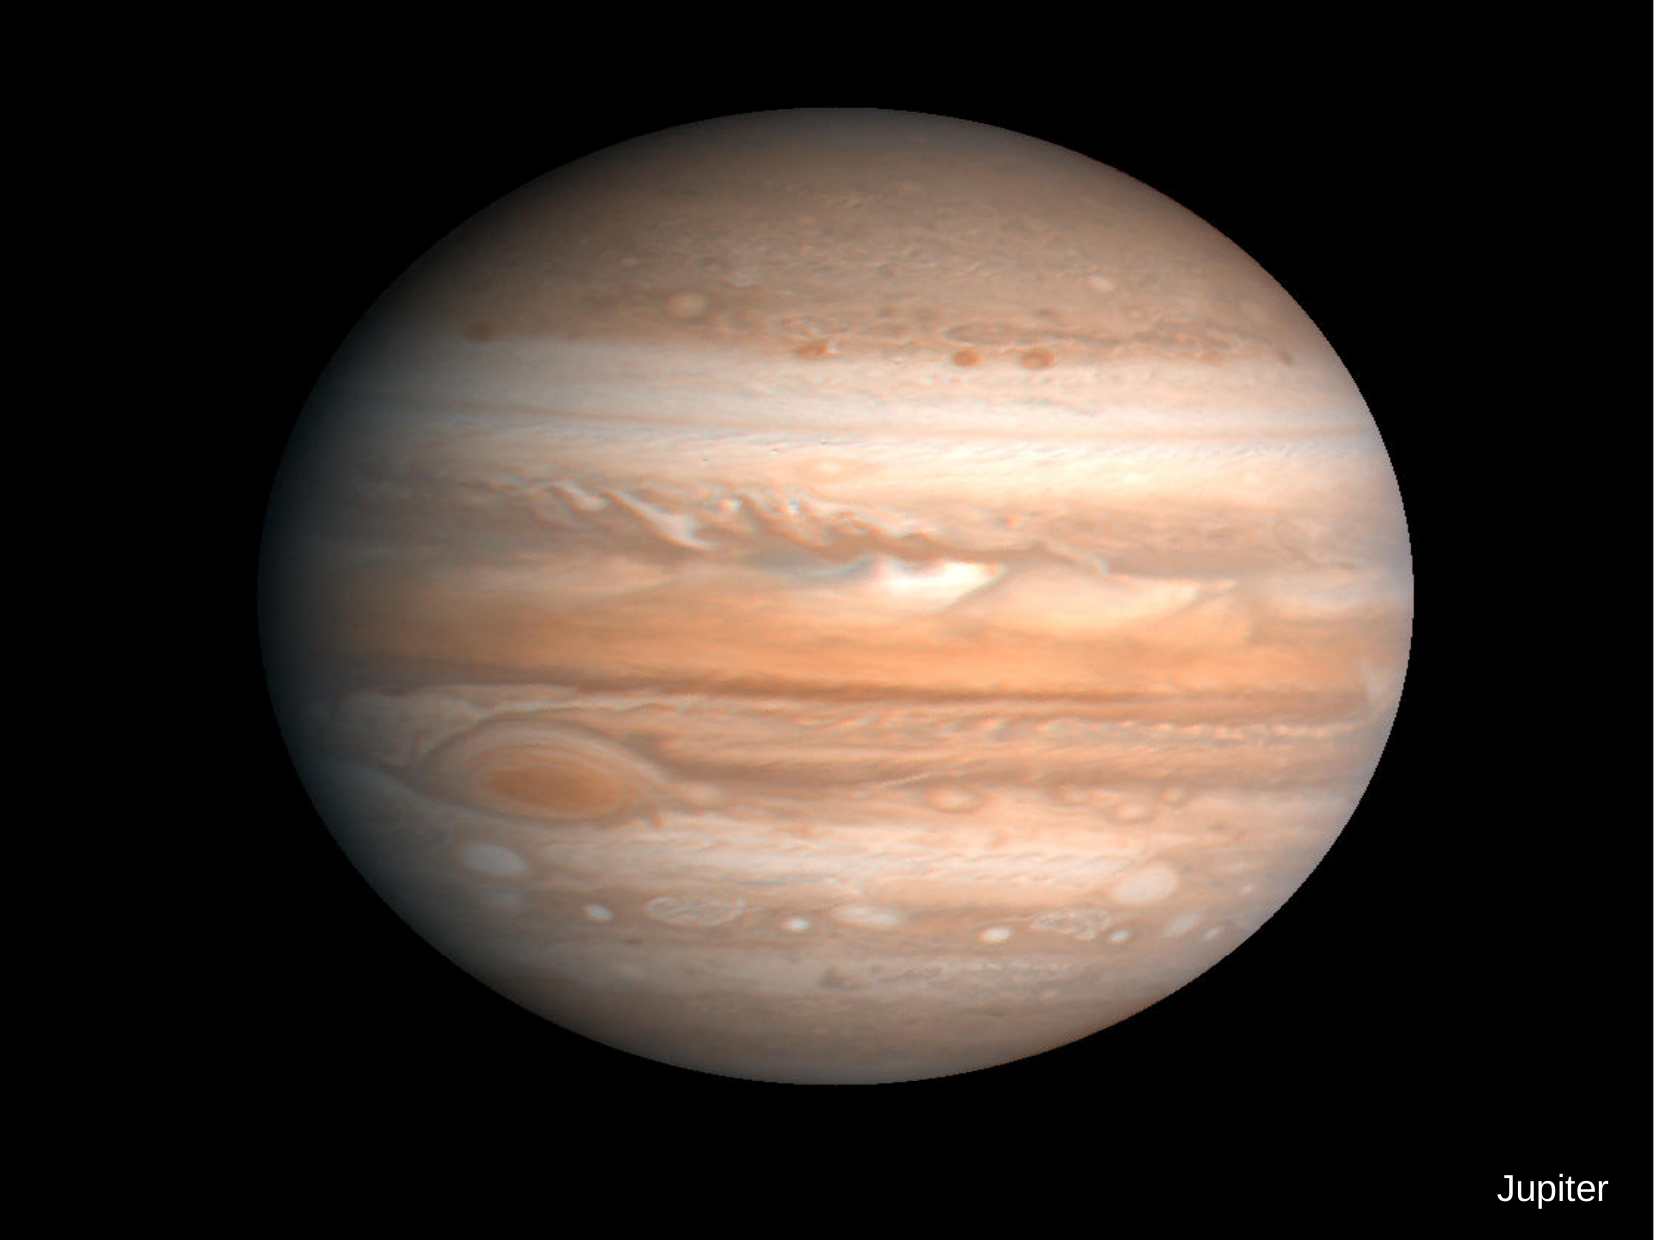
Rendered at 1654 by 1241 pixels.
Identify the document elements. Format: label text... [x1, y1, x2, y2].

text_box Jupiter [0, 1163, 1624, 1221]
picture [213, 69, 1454, 1126]
